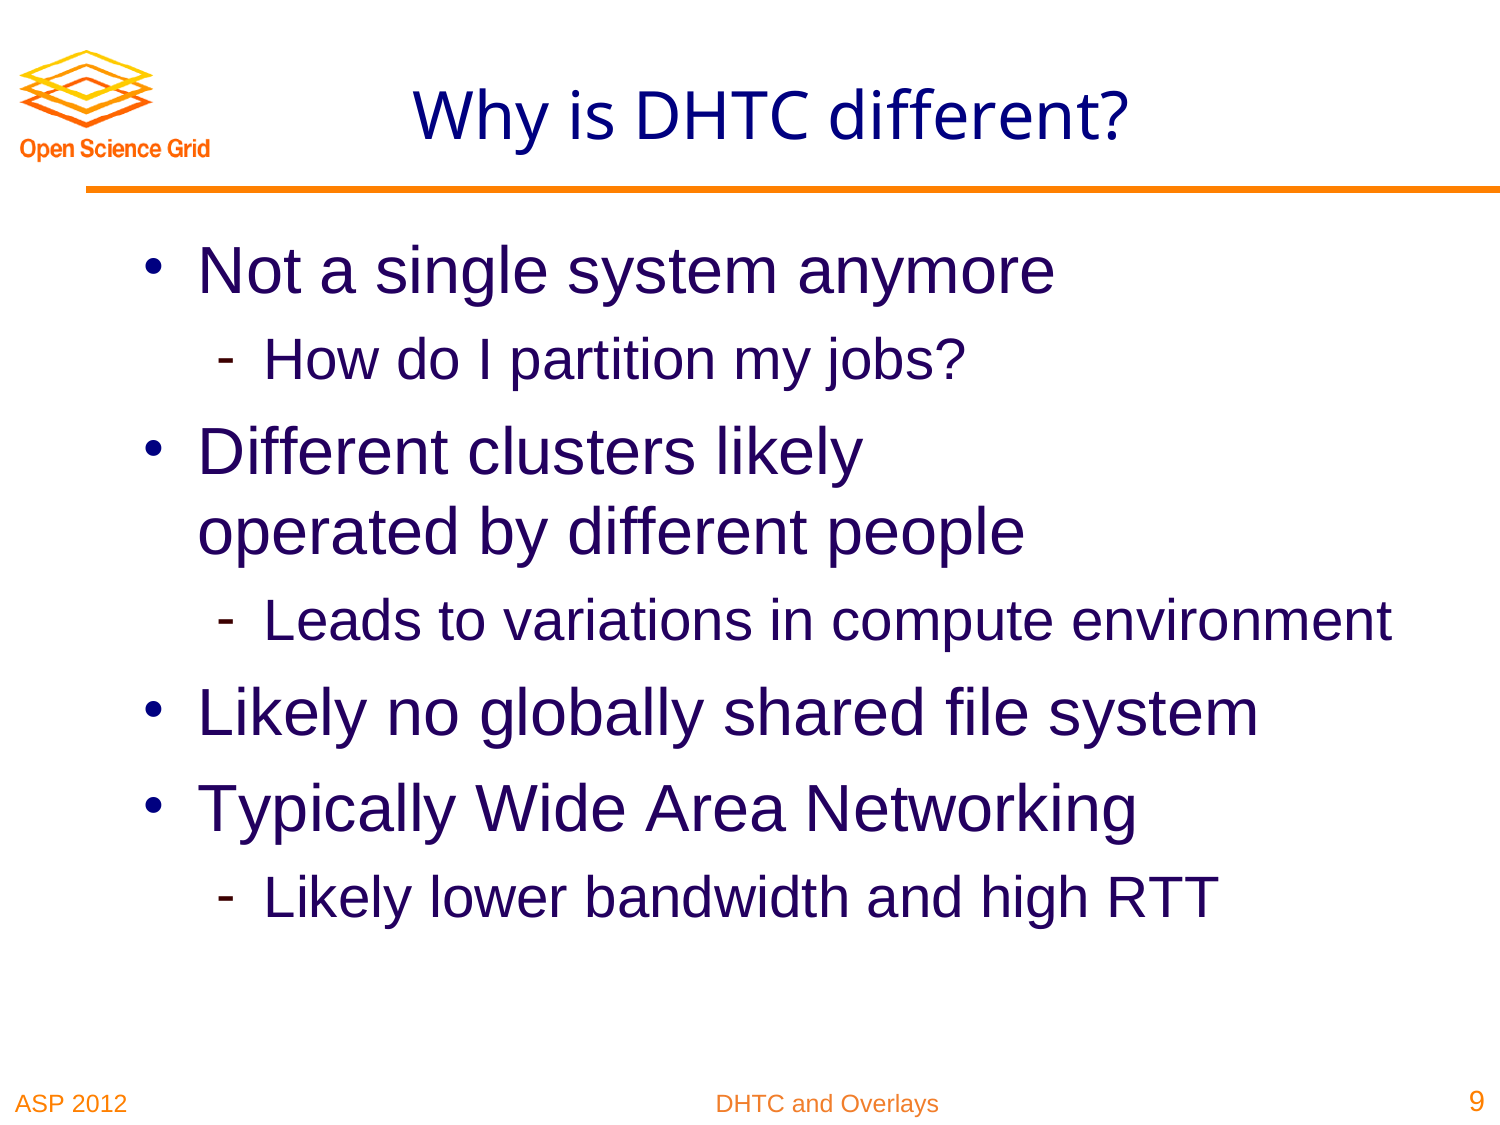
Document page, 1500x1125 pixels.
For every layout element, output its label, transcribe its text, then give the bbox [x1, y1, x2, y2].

text_box <number> [1431, 1050, 1500, 1125]
picture [0, 27, 201, 179]
title Why is DHTC different? [201, 18, 1342, 207]
list Not a single system anymore How do I partition my jobs? Different clusters likely operated by different people Leads to variations in compute environment Likely no globally shared file system Typically Wide Area Networking Likely lower bandwidth and high RTT [127, 218, 1463, 1019]
